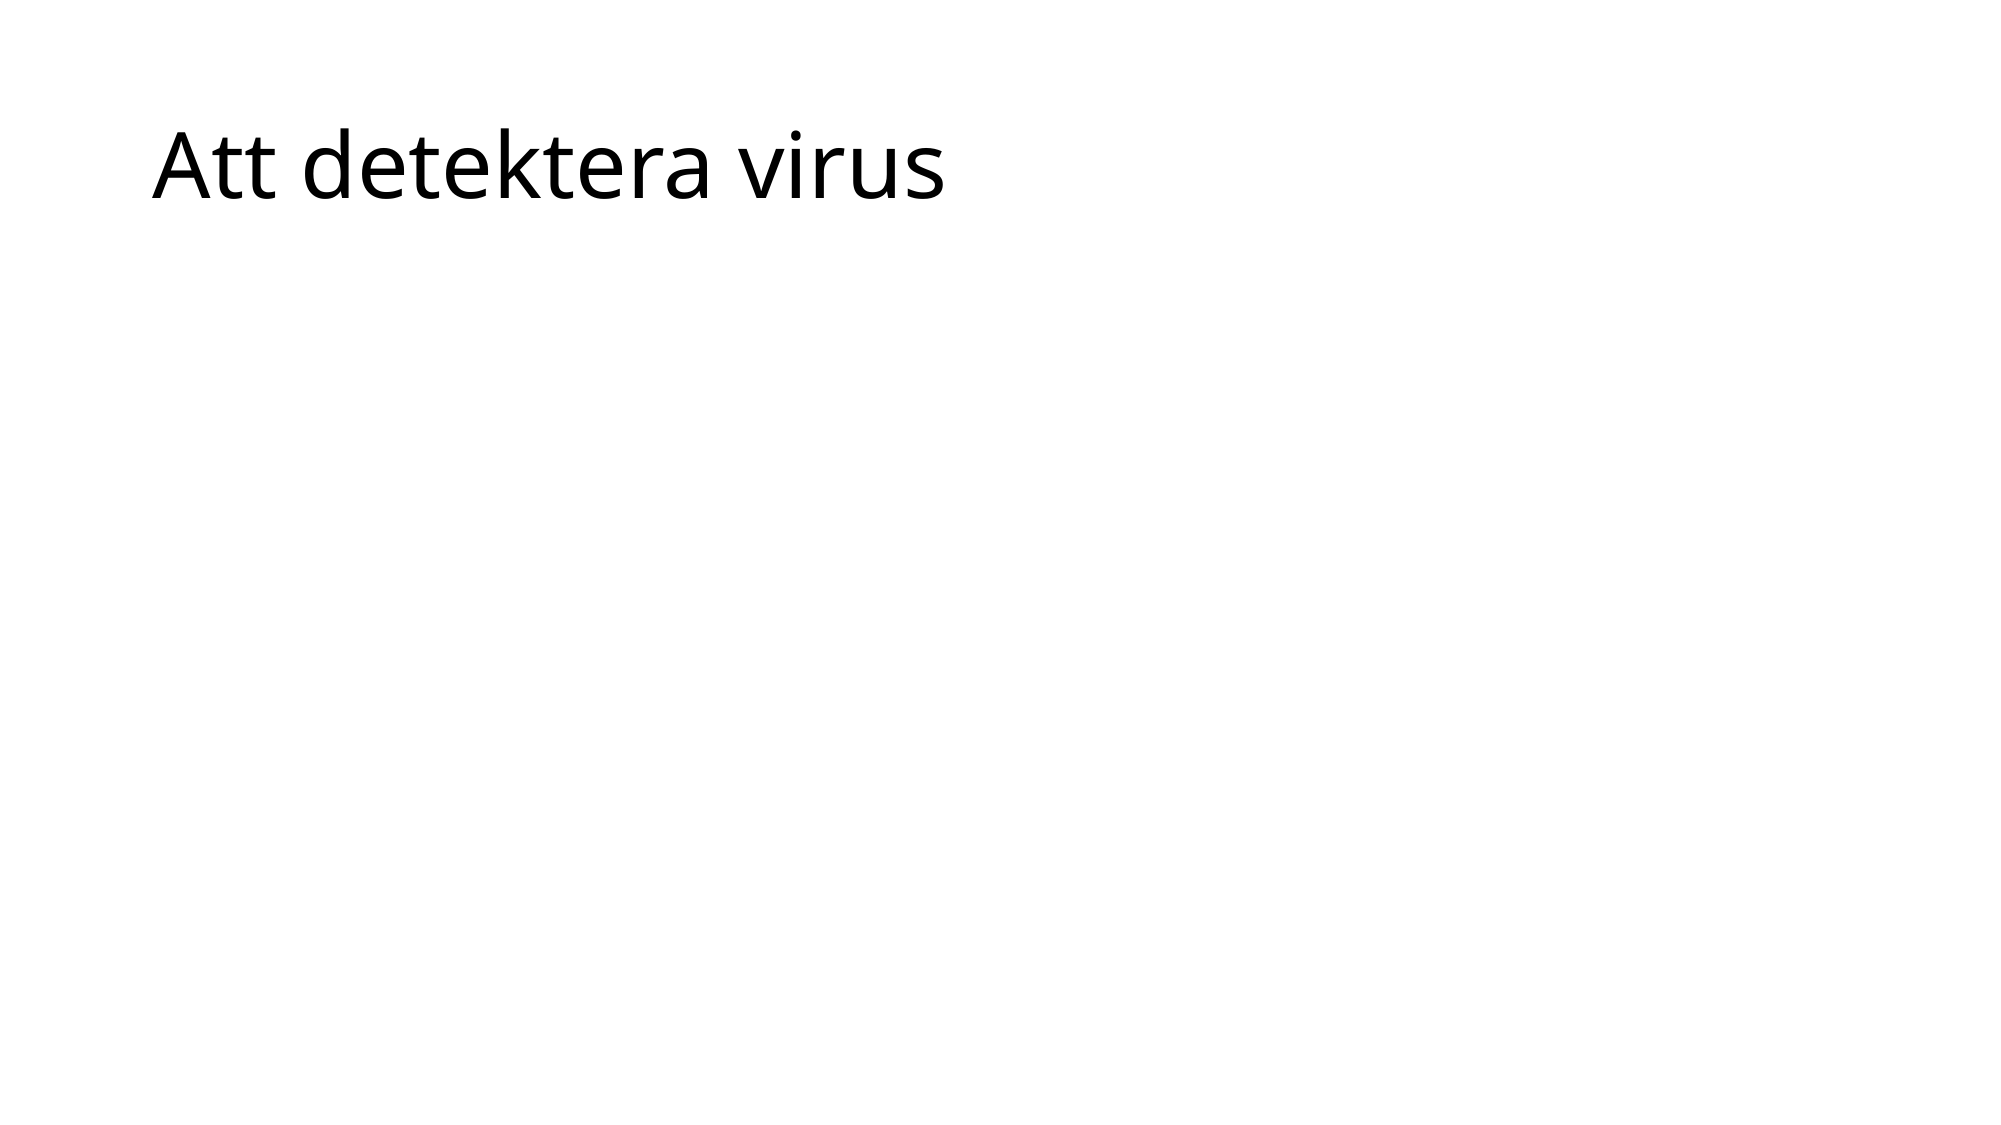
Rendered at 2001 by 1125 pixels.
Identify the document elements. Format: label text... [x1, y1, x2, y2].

title Att detektera virus [137, 59, 1863, 278]
